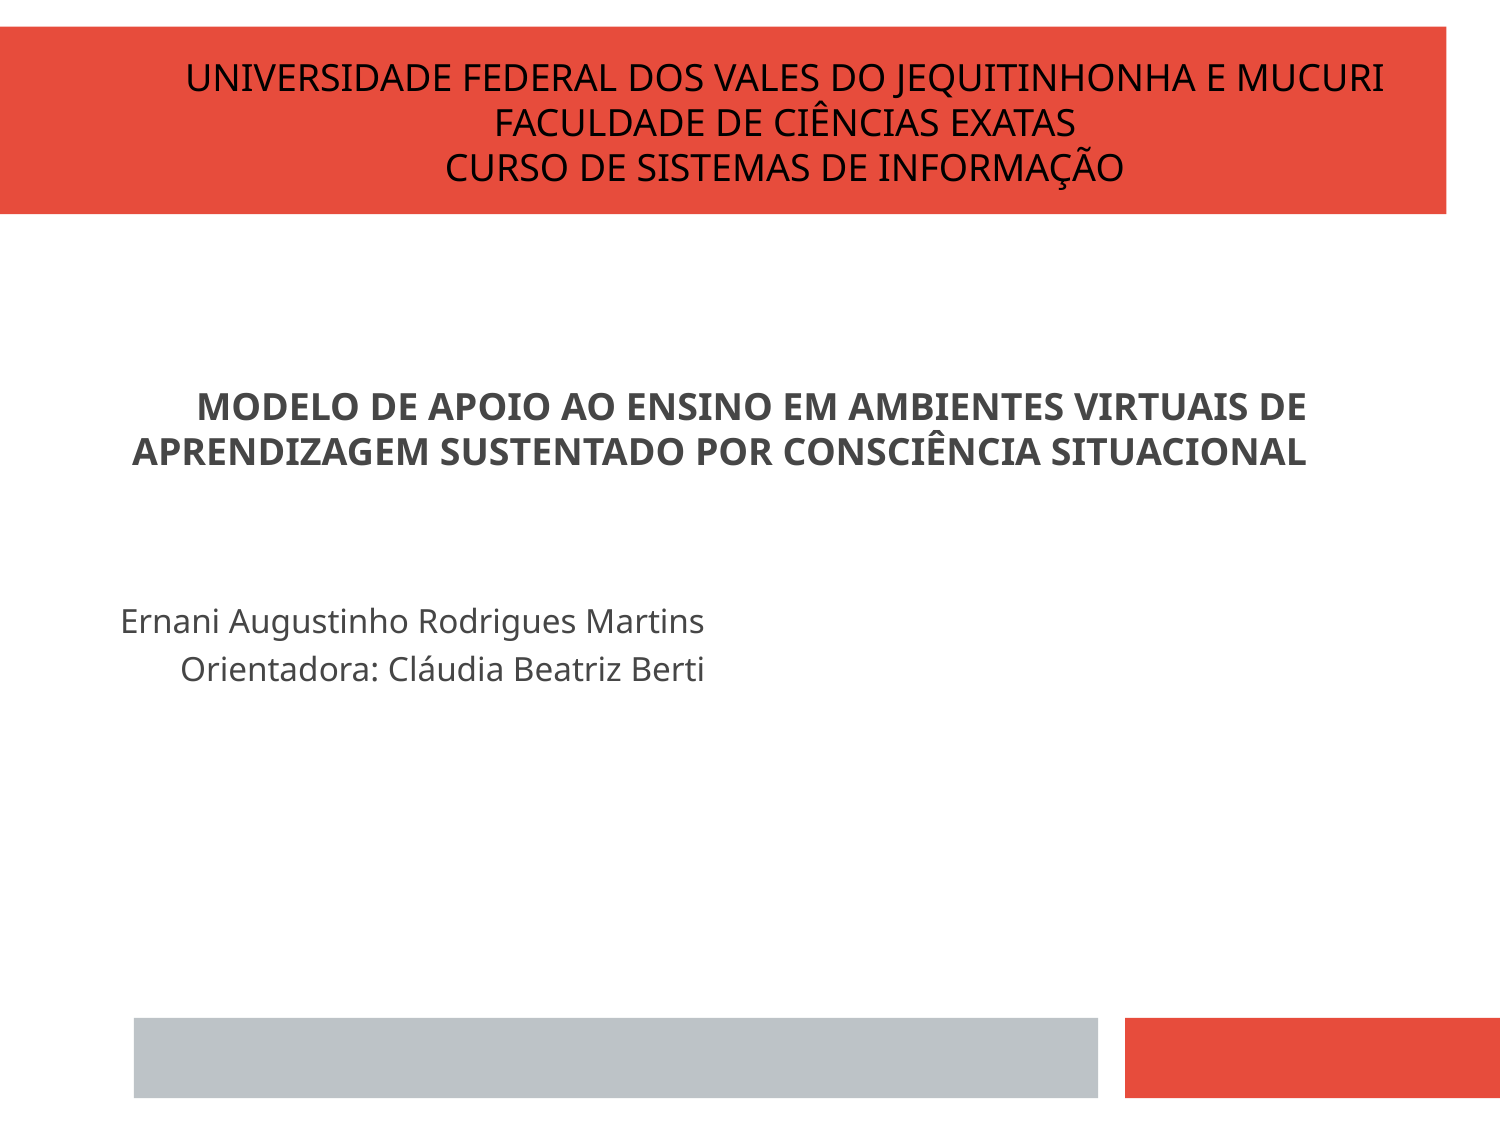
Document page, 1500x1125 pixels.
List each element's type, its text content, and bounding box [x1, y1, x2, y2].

subtitle Ernani Augustinho Rodrigues Martins Orientadora: Cláudia Beatriz Berti [112, 592, 1388, 790]
text_box UNIVERSIDADE FEDERAL DOS VALES DO JEQUITINHONHA E MUCURI FACULDADE DE CIÊNCIAS EXATAS CURSO DE SISTEMAS DE INFORMAÇÃO [128, 46, 1442, 197]
title MODELO DE APOIO AO ENSINO EM AMBIENTES VIRTUAIS DE APRENDIZAGEM SUSTENTADO POR CONSCIÊNCIA SITUACIONAL [117, 58, 1393, 481]
